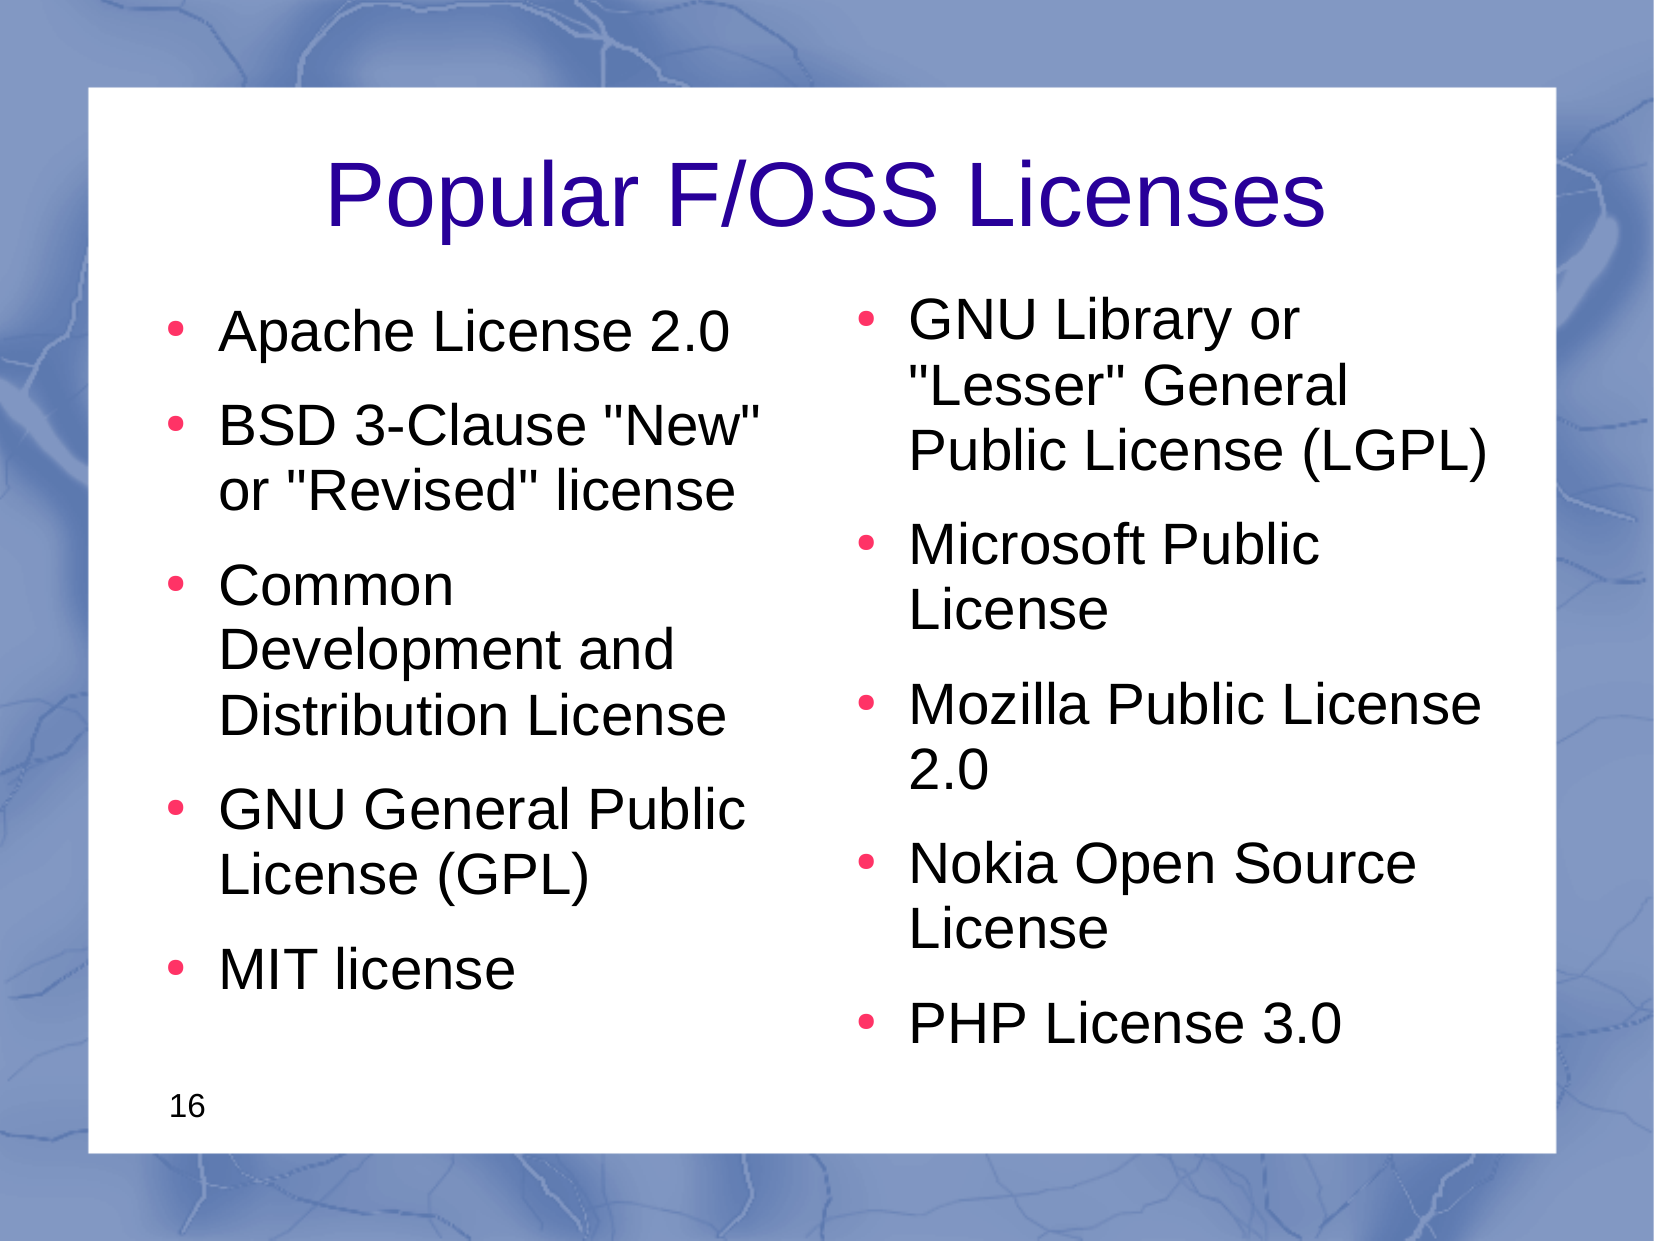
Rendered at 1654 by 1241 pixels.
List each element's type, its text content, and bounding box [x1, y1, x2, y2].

list GNU Library or "Lesser" General Public License (LGPL) Microsoft Public License Mozilla Public License 2.0 Nokia Open Source License PHP License 3.0 [838, 287, 1501, 1131]
title Popular F/OSS Licenses [118, 90, 1536, 298]
list Apache License 2.0 BSD 3-Clause "New" or "Revised" license Common Development and Distribution License GNU General Public License (GPL) MIT license [147, 298, 811, 1070]
picture [0, 0, 1654, 1241]
